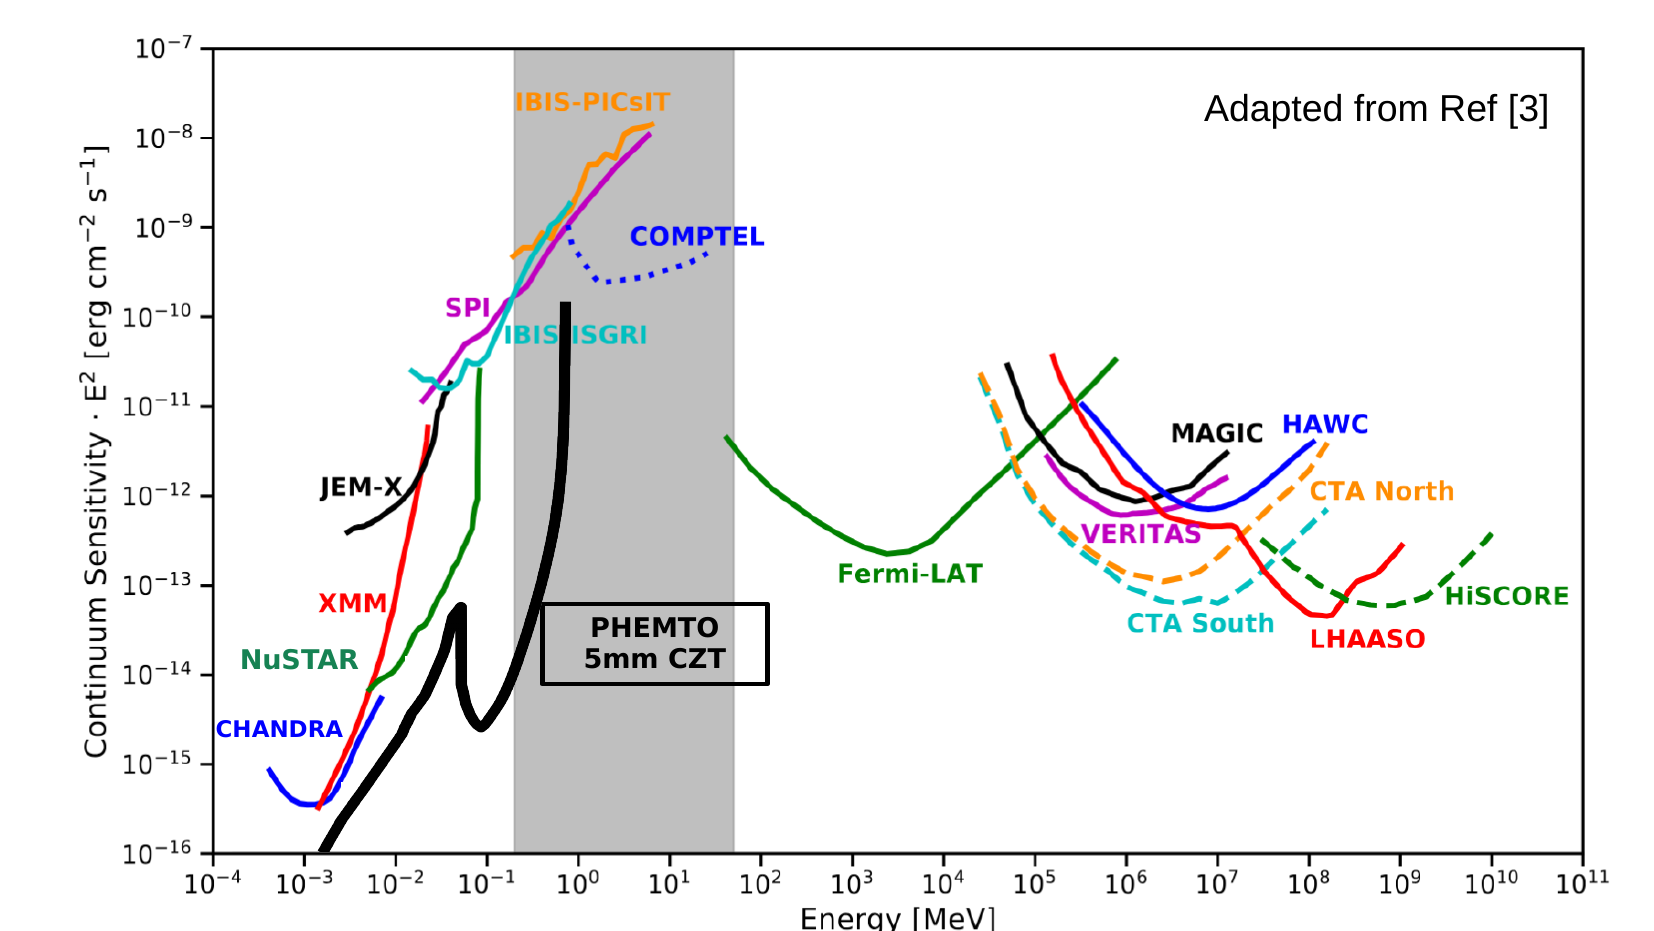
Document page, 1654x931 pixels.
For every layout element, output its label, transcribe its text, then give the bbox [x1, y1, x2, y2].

picture [55, 7, 1611, 931]
text_box Adapted from Ref [3] [1189, 79, 1619, 179]
text_box NuSTAR [225, 637, 232, 708]
text_box CHANDRA [200, 708, 232, 786]
